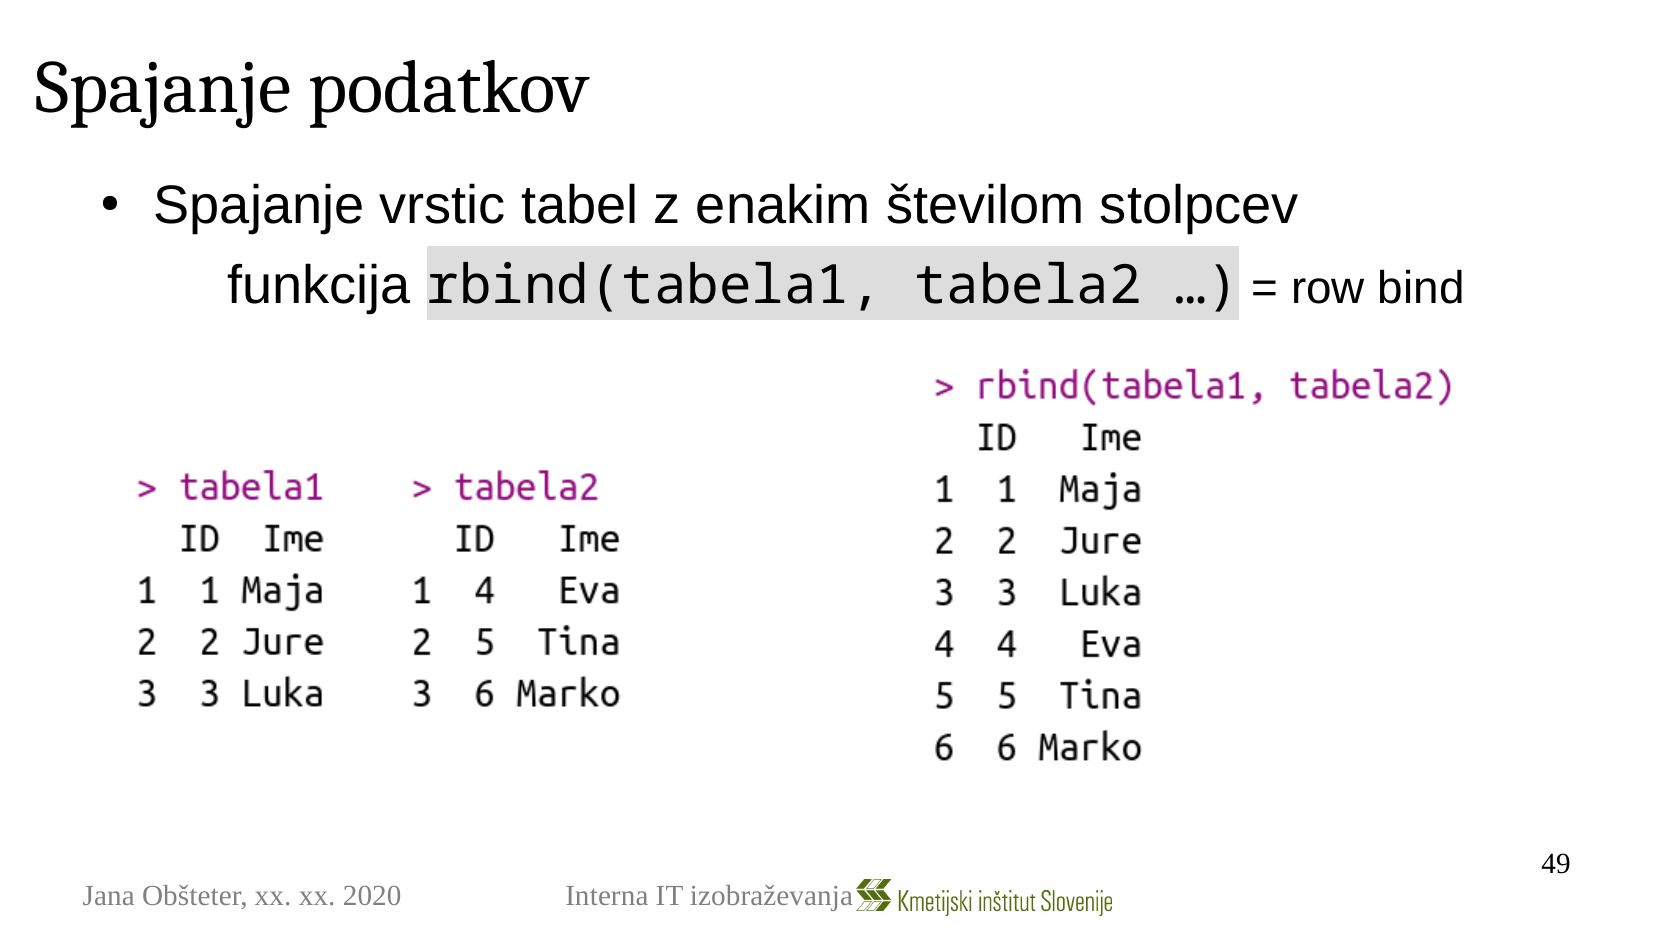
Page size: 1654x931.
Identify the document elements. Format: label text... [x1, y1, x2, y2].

picture [399, 467, 666, 724]
picture [124, 461, 391, 726]
list Spajanje vrstic tabel z enakim številom stolpcev funkcija rbind(tabela1, tabela2 …) = row bind [82, 165, 1642, 827]
picture [856, 879, 1112, 916]
title Spajanje podatkov [35, 21, 1524, 154]
picture [923, 366, 1463, 770]
